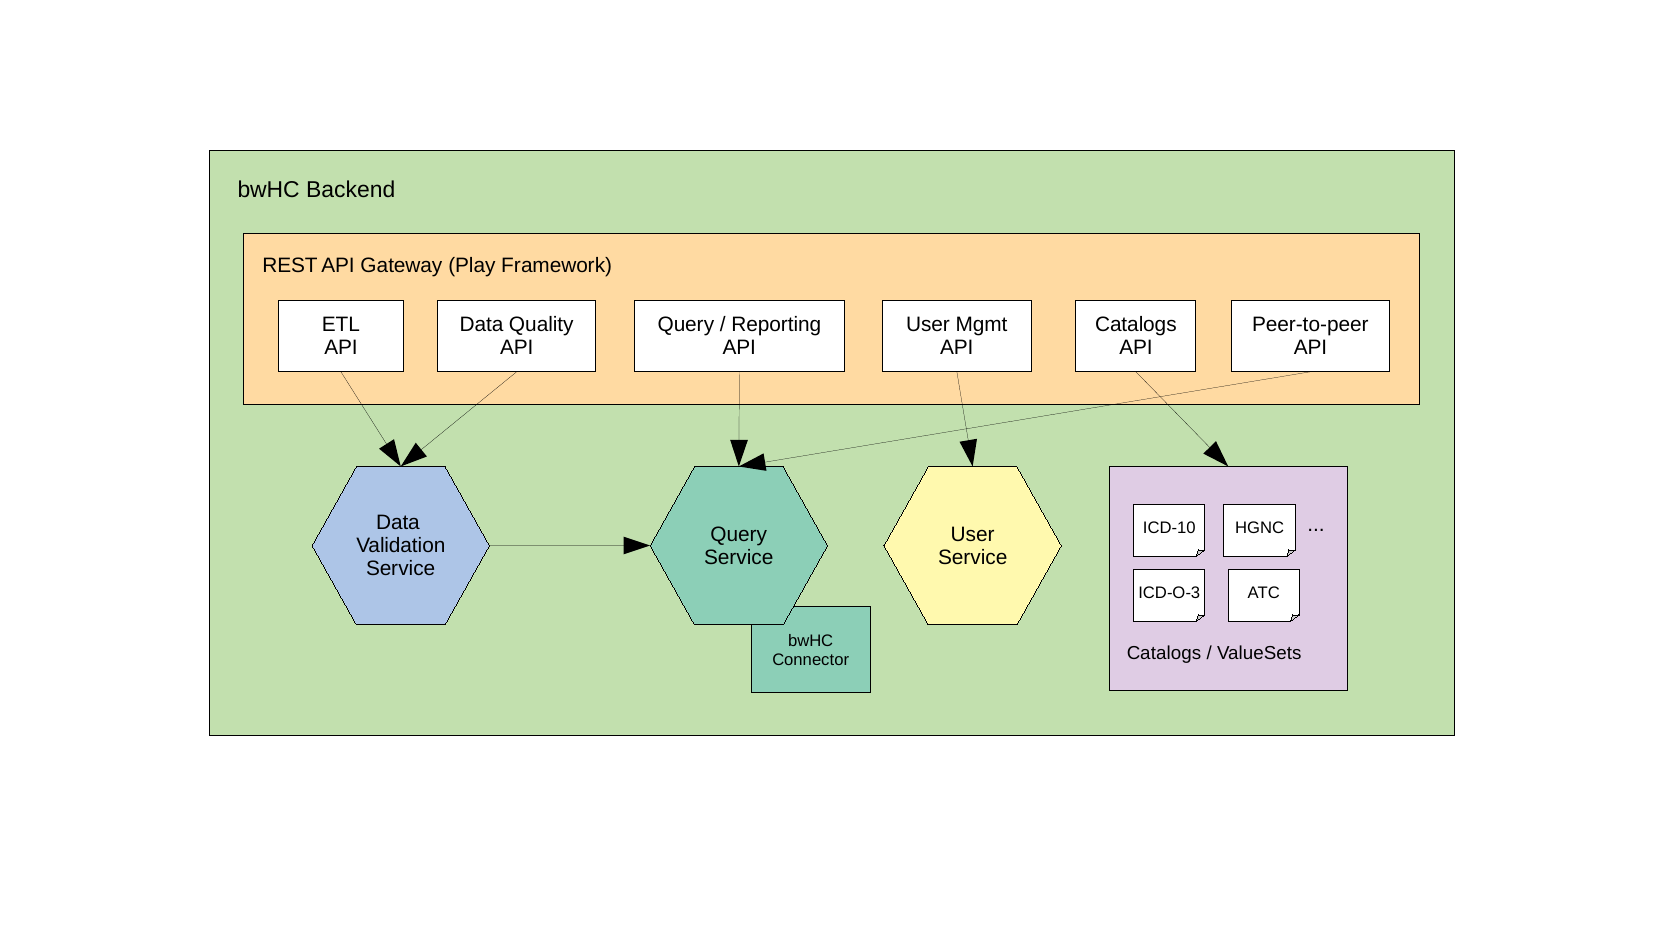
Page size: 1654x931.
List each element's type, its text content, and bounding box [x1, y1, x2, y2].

text_box Data Quality API [437, 300, 596, 372]
text_box ... [1292, 505, 1348, 550]
text_box Query / Reporting API [634, 300, 845, 372]
text_box ICD-O-3 [1133, 569, 1205, 622]
text_box ICD-10 [1133, 504, 1205, 557]
text_box bwHC Connector [751, 606, 871, 693]
text_box ATC [1228, 569, 1300, 622]
text_box User Service [883, 466, 1062, 625]
text_box ETL API [278, 300, 404, 372]
text_box [209, 150, 1455, 736]
text_box REST API Gateway (Play Framework) [247, 246, 665, 288]
text_box HGNC [1223, 504, 1296, 557]
text_box bwHC Backend [222, 169, 434, 222]
text_box Catalogs / ValueSets [1112, 635, 1355, 678]
text_box Catalogs API [1075, 300, 1196, 372]
text_box Query Service [650, 466, 828, 625]
text_box User Mgmt API [882, 300, 1032, 372]
text_box Peer-to-peer API [1231, 300, 1390, 372]
text_box Data Validation Service [312, 466, 490, 625]
